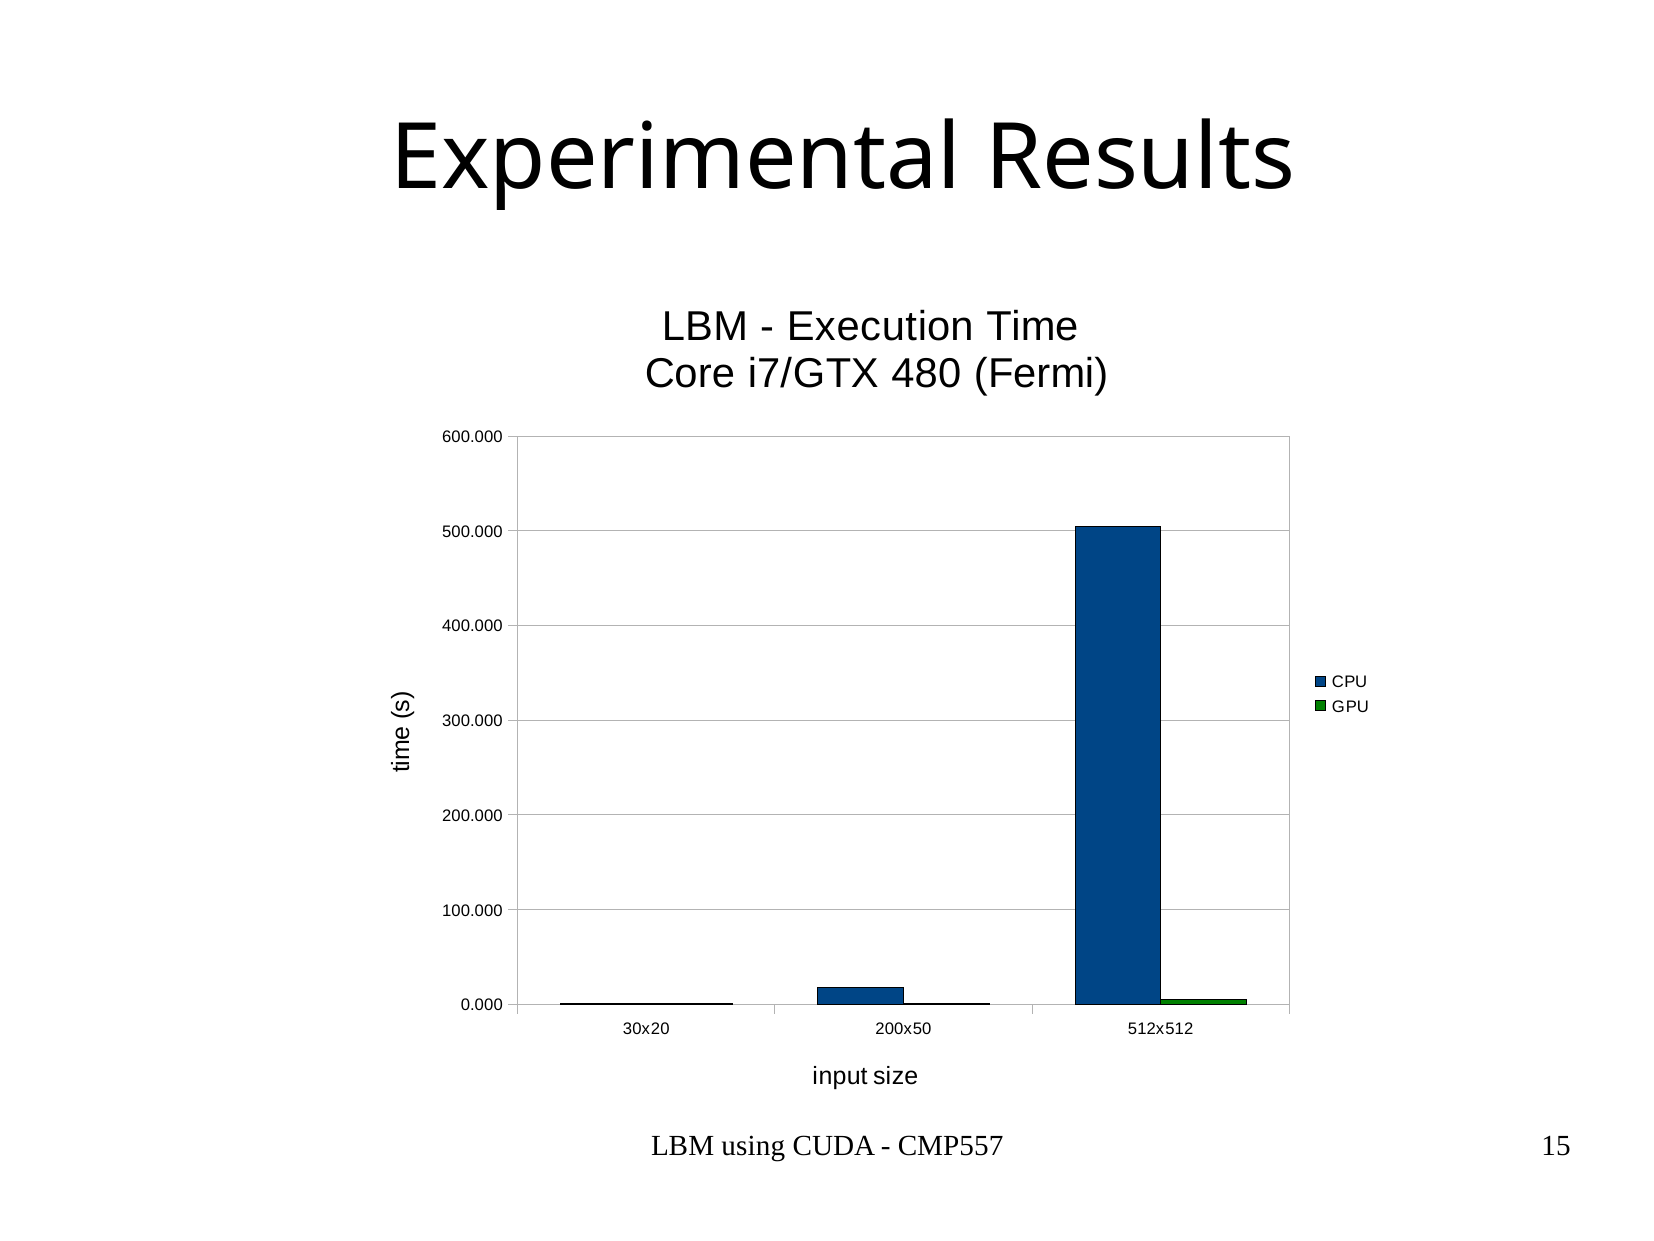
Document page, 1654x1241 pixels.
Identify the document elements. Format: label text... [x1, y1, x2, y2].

chart [353, 265, 1388, 1122]
title Experimental Results [82, 49, 1571, 257]
